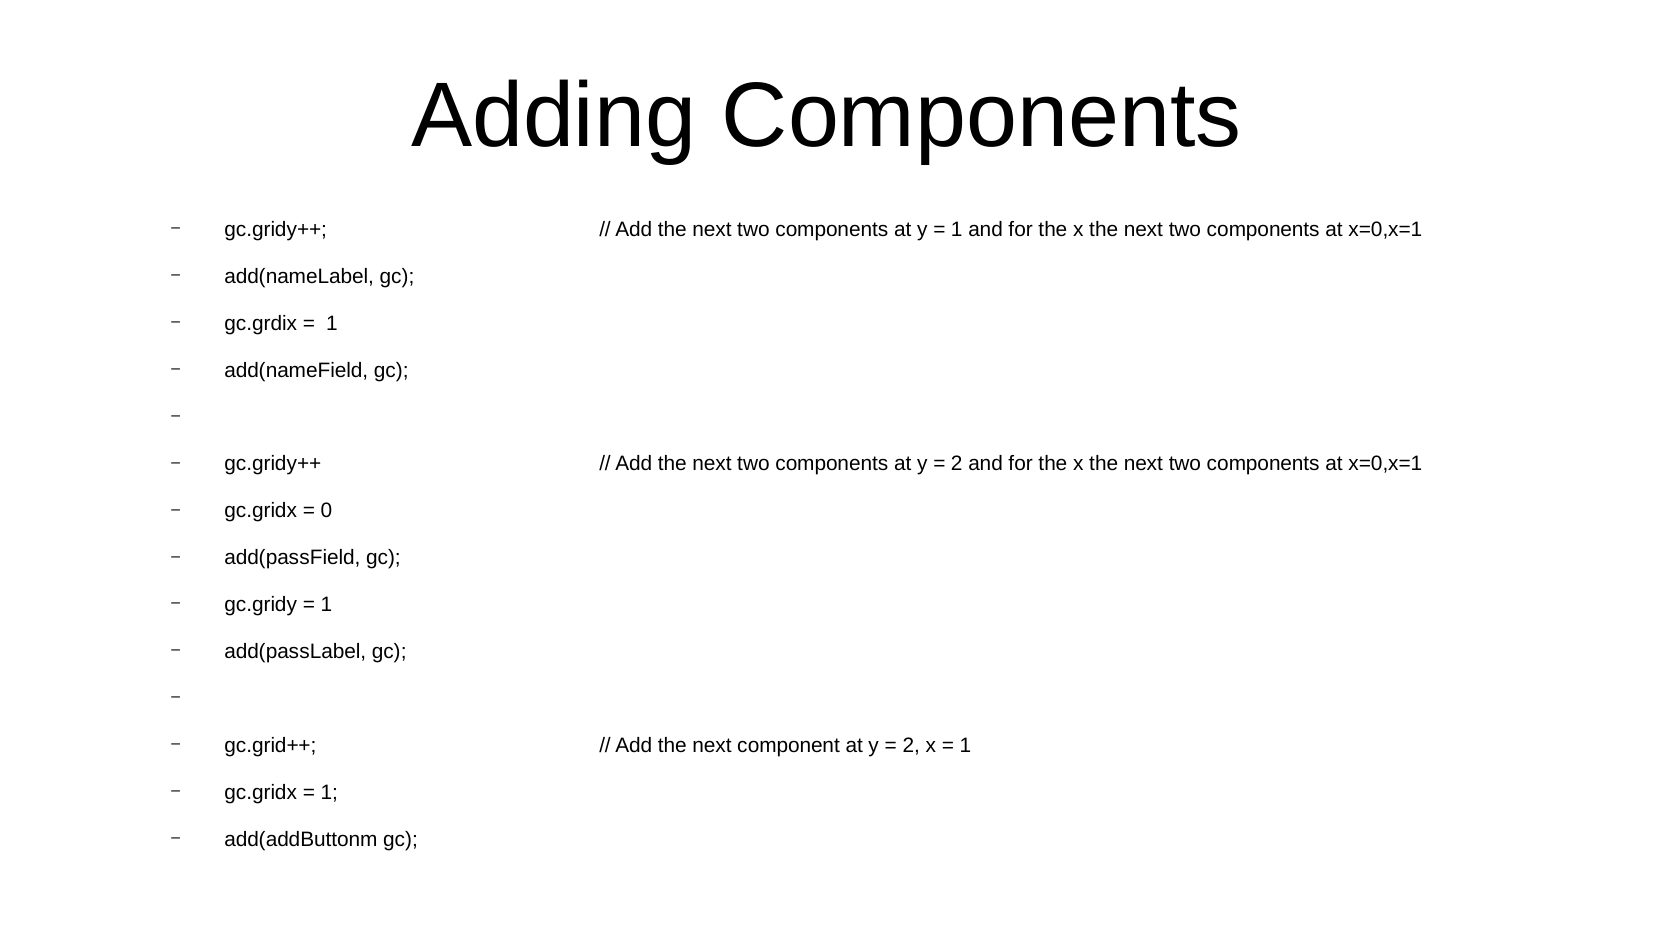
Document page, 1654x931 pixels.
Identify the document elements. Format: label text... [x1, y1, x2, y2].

title Adding Components [82, 37, 1571, 193]
list gc.gridy++; // Add the next two components at y = 1 and for the x the next two components at x=0,x=1 add(nameLabel, gc); gc.grdix = 1 add(nameField, gc); gc.gridy++ // Add the next two components at y = 2 and for the x the next two components at x=0,x=1 gc.gridx = 0 add(passField, gc); gc.gridy = 1 add(passLabel, gc); gc.grid++; // Add the next component at y = 2, x = 1 gc.gridx = 1; add(addButtonm gc); [82, 217, 1621, 916]
